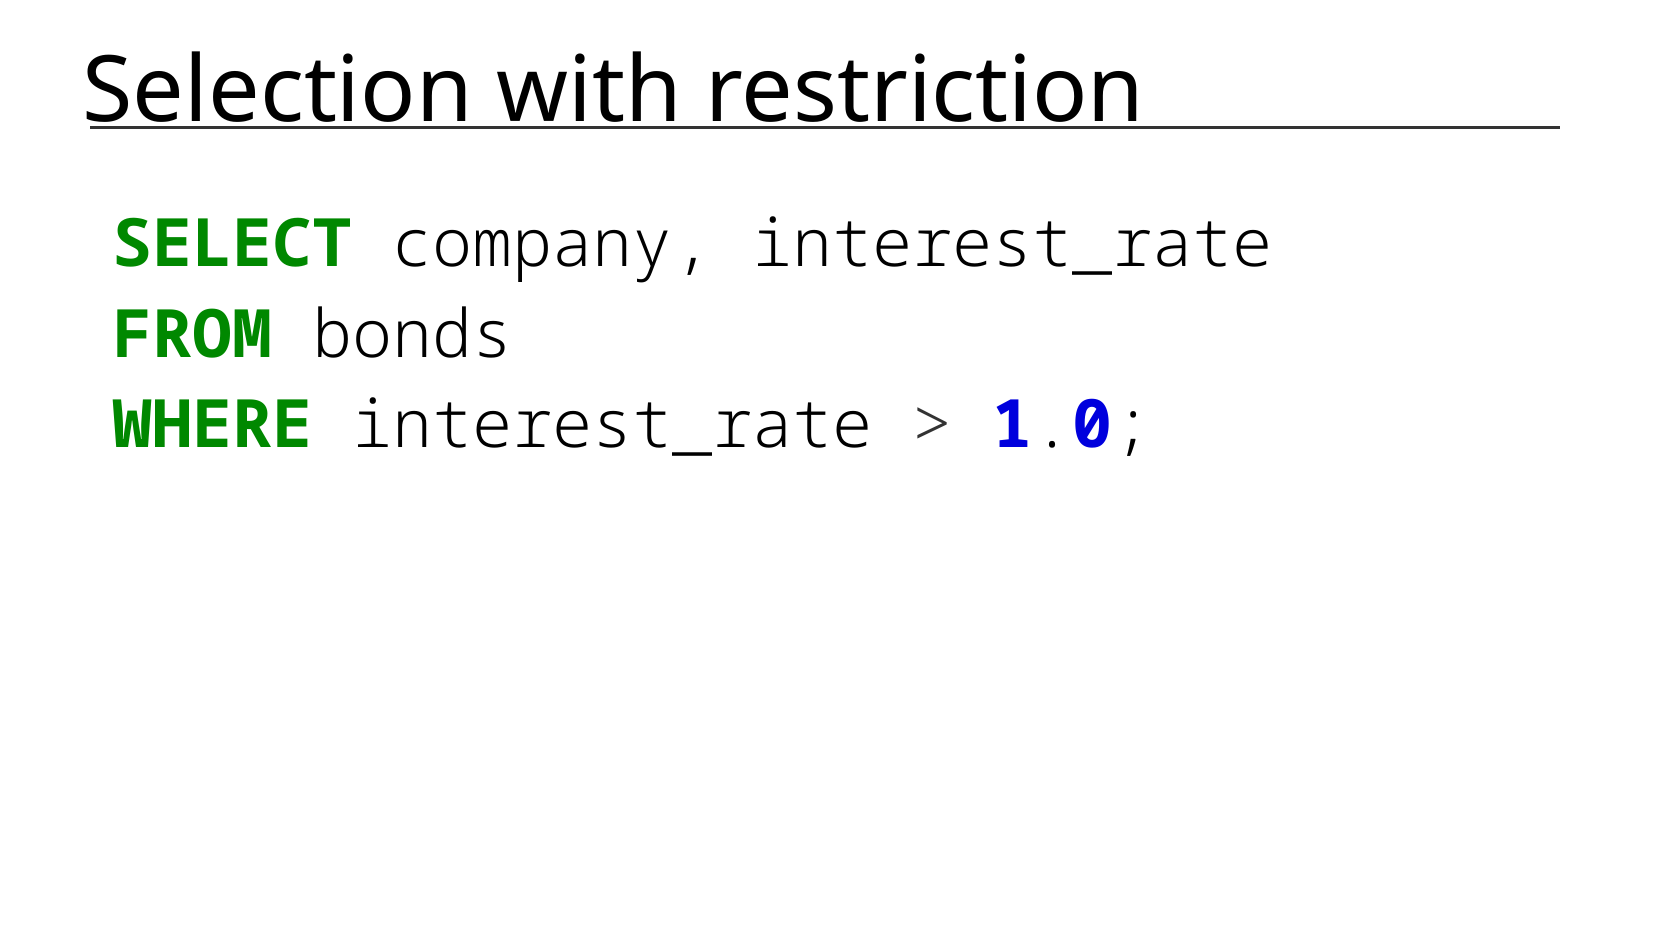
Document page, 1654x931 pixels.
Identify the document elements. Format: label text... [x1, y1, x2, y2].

list SELECT company, interest_rate FROM bonds WHERE interest_rate > 1.0; [82, 195, 1571, 811]
title Selection with restriction [82, 32, 1571, 140]
